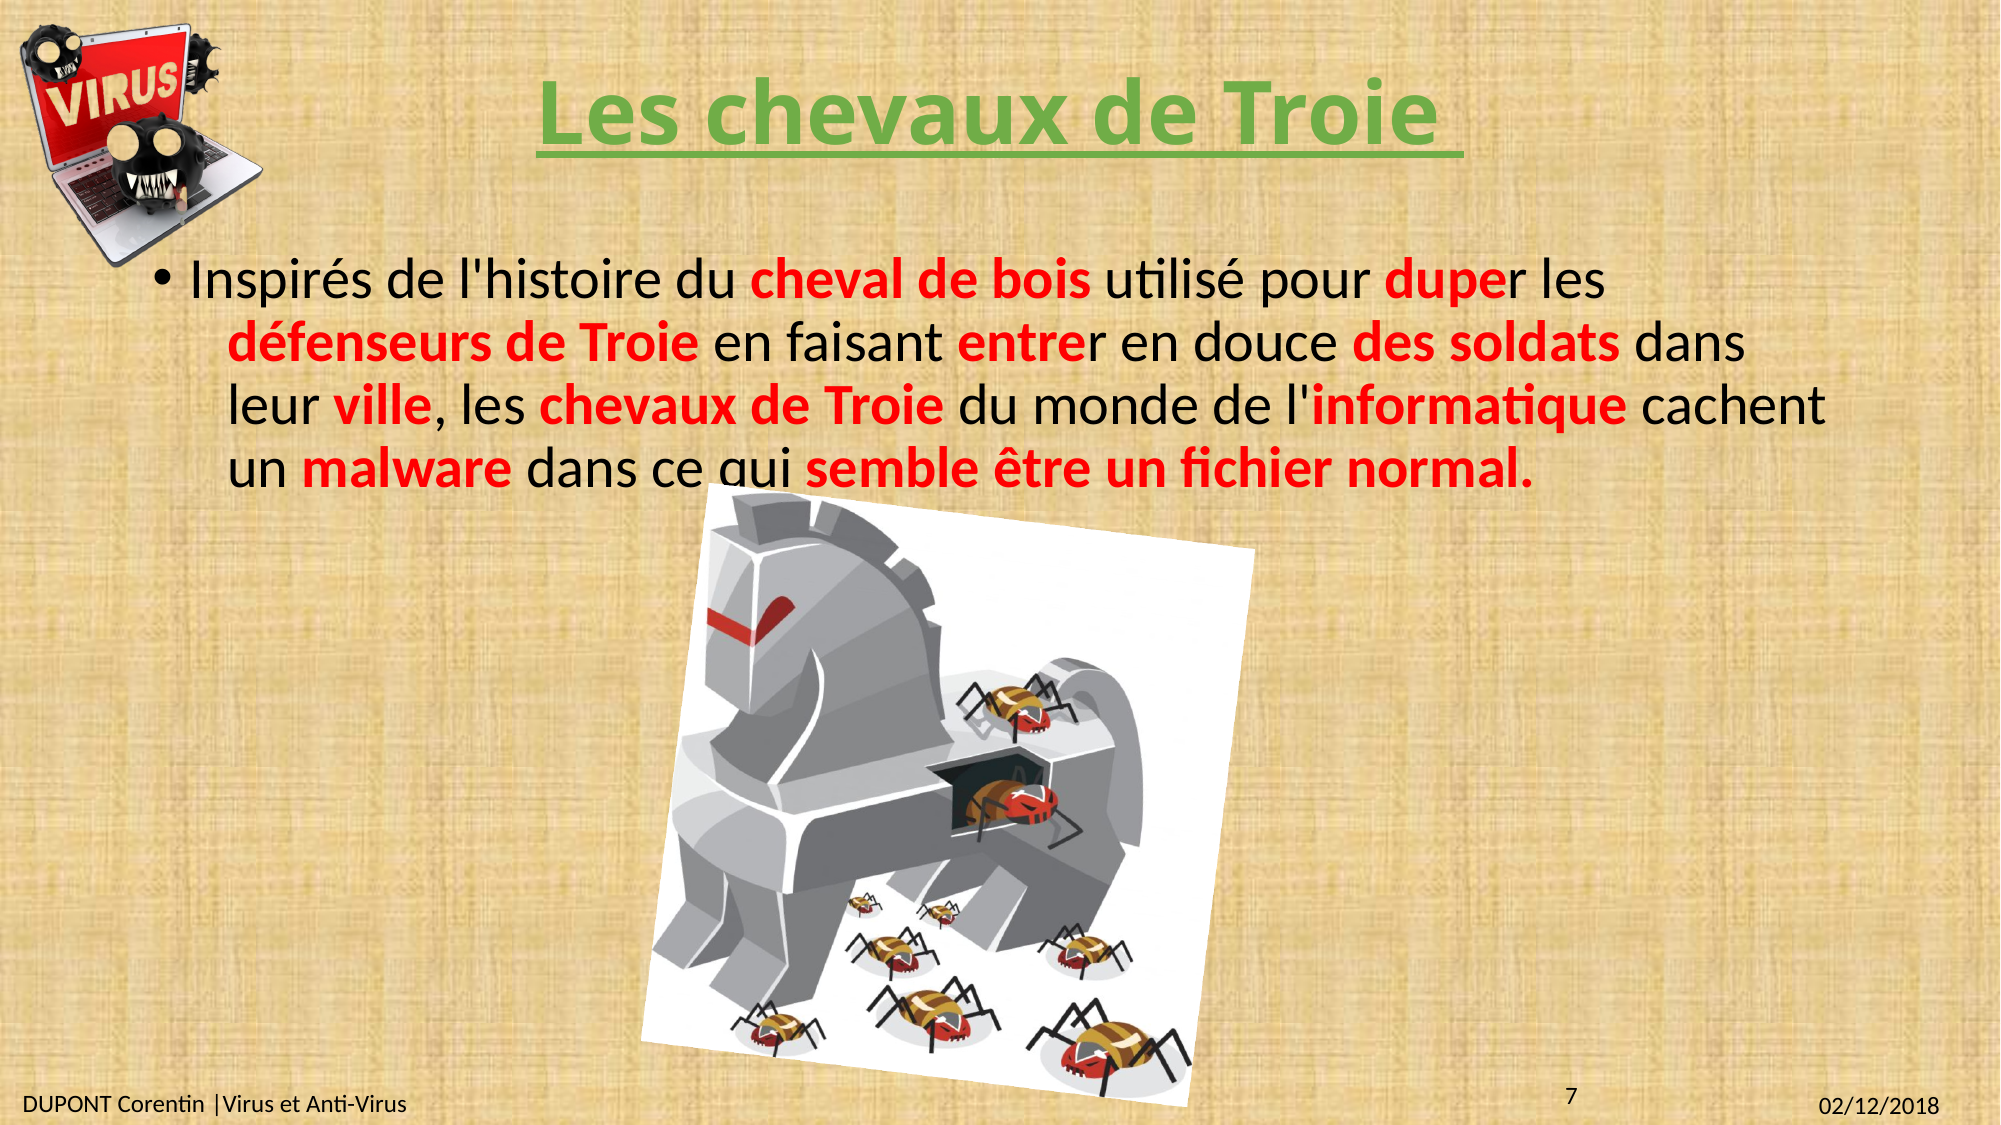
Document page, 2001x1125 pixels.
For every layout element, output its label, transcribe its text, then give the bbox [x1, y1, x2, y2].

text_box DUPONT Corentin |Virus et Anti-Virus [0, 1072, 553, 1125]
text_box [1550, 1065, 2000, 1125]
picture [0, 0, 431, 431]
text_box 02/12/2018 [1803, 1074, 2000, 1125]
picture [640, 482, 1255, 1107]
title Les chevaux de Troie [431, 59, 1863, 240]
list Inspirés de l'histoire du cheval de bois utilisé pour duper les défenseurs de Troie en faisant entrer en douce des soldats dans leur ville, les chevaux de Troie du monde de l'informatique cachent un malware dans ce qui semble être un fichier normal. [137, 240, 1863, 955]
